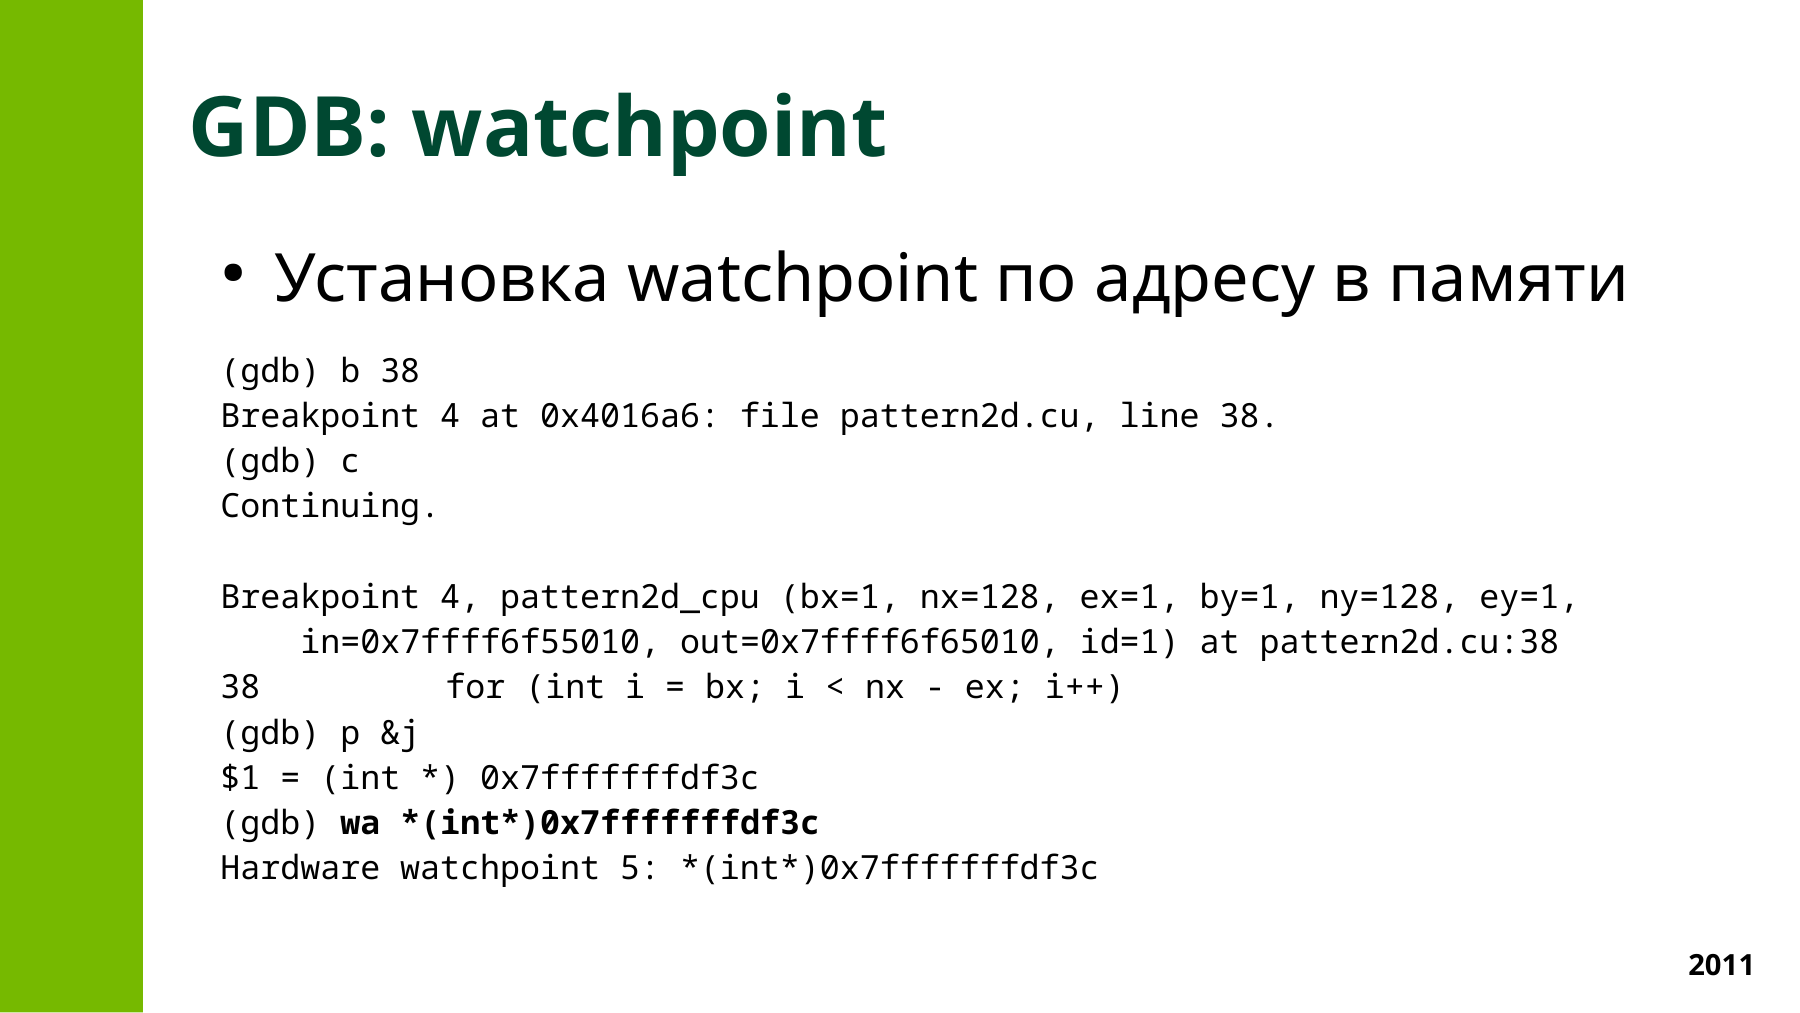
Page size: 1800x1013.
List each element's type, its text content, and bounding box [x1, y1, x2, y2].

list Установка watchpoint по адресу в памяти [188, 227, 1763, 976]
title GDB: watchpoint [188, 40, 1733, 211]
text_box (gdb) b 38 Breakpoint 4 at 0x4016a6: file pattern2d.cu, line 38. (gdb) c Continuing. Breakpoint 4, pattern2d_cpu (bx=1, nx=128, ex=1, by=1, ny=128, ey=1, in=0x7ffff6f55010, out=0x7ffff6f65010, id=1) at pattern2d.cu:38 38 for (int i = bx; i < nx - ex; i++) (gdb) p &j $1 = (int *) 0x7fffffffdf3c (gdb) wa *(int*)0x7fffffffdf3c Hardware watchpoint 5: *(int*)0x7fffffffdf3c [205, 339, 1800, 1013]
